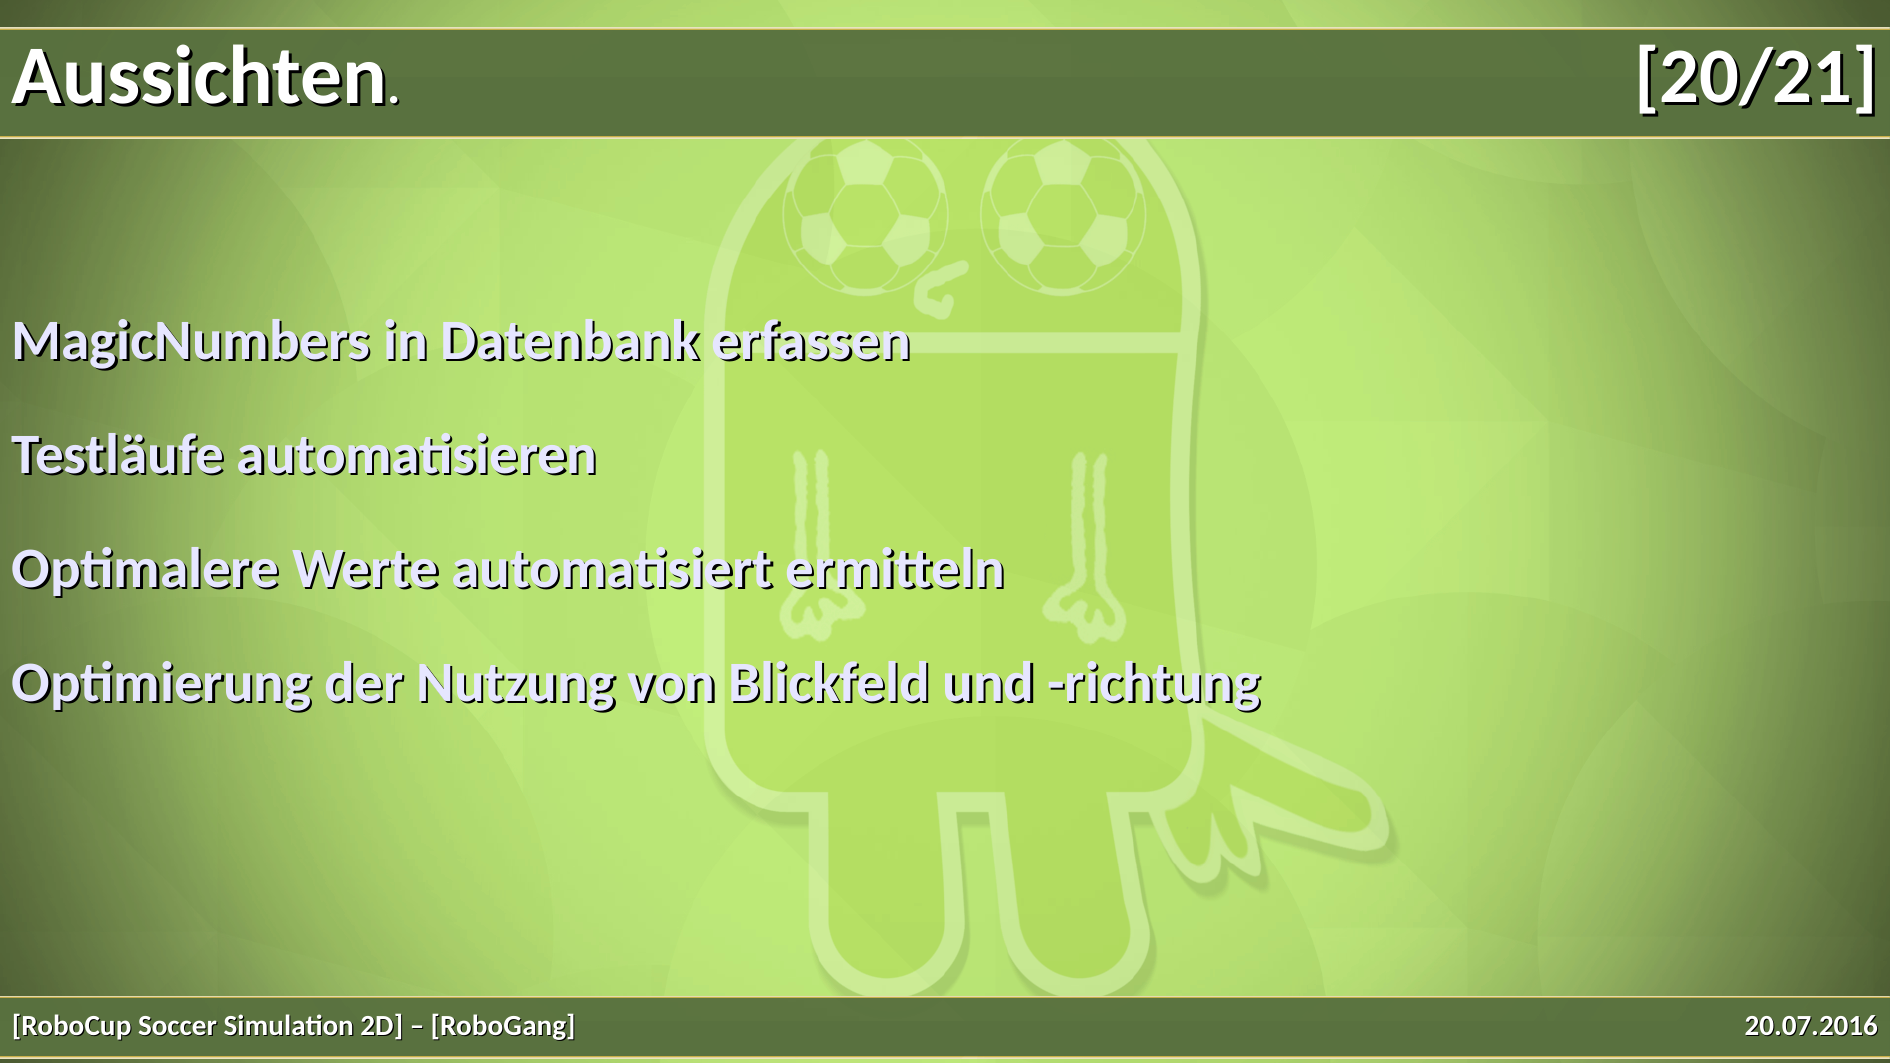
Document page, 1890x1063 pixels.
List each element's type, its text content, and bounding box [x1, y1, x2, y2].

title [20/21] [1535, 34, 1878, 131]
picture [0, 0, 1890, 1063]
title 20.07.2016 [1629, 1003, 1878, 1052]
title Aussichten. [11, 32, 1430, 134]
subtitle MagicNumbers in Datenbank erfassen Testläufe automatisieren Optimalere Werte automatisiert ermitteln Optimierung der Nutzung von Blickfeld und -richtung [11, 259, 1878, 910]
title [RoboCup Soccer Simulation 2D] – [RoboGang] [11, 1003, 1063, 1052]
